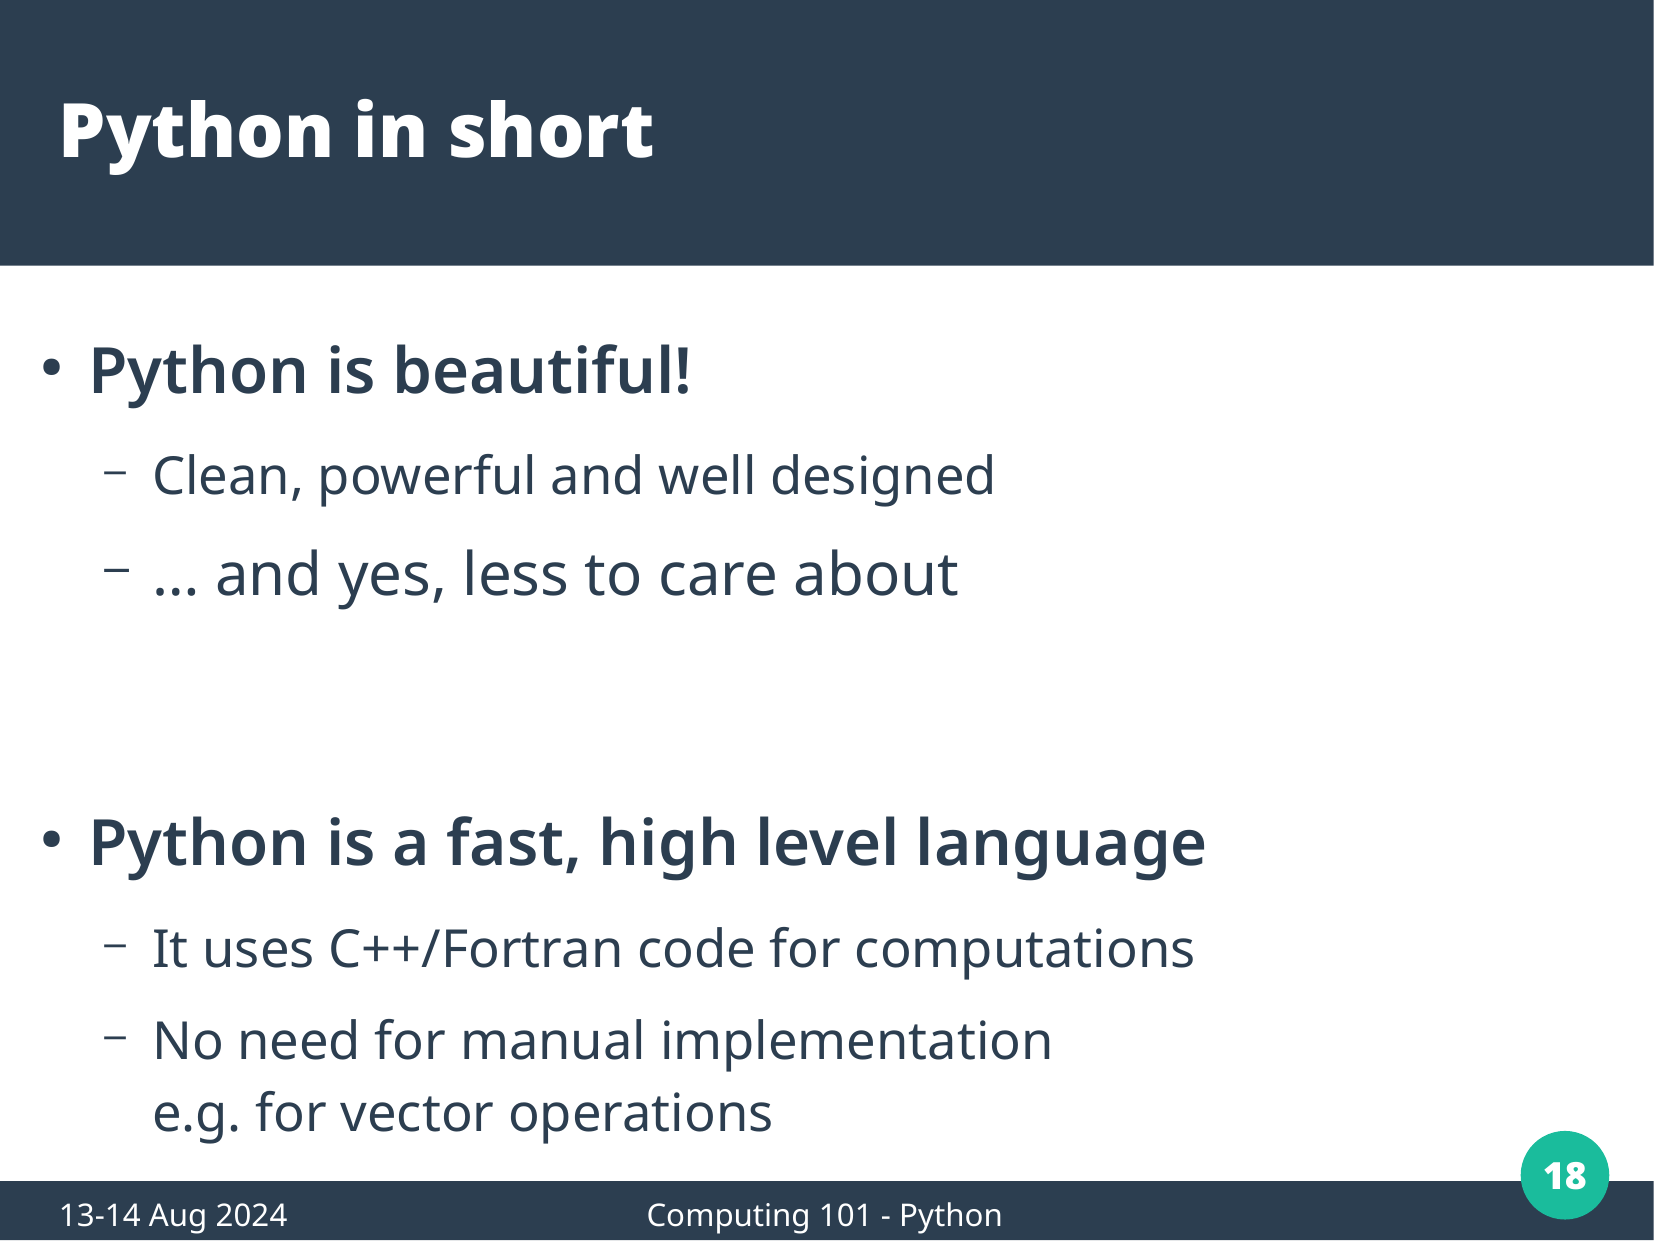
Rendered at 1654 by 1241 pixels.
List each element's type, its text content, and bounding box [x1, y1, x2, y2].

list Python is beautiful! Clean, powerful and well designed … and yes, less to care about Python is a fast, high level language It uses C++/Fortran code for computations No need for manual implementation e.g. for vector operations [24, 324, 1561, 1152]
title Python in short [59, 49, 1595, 207]
